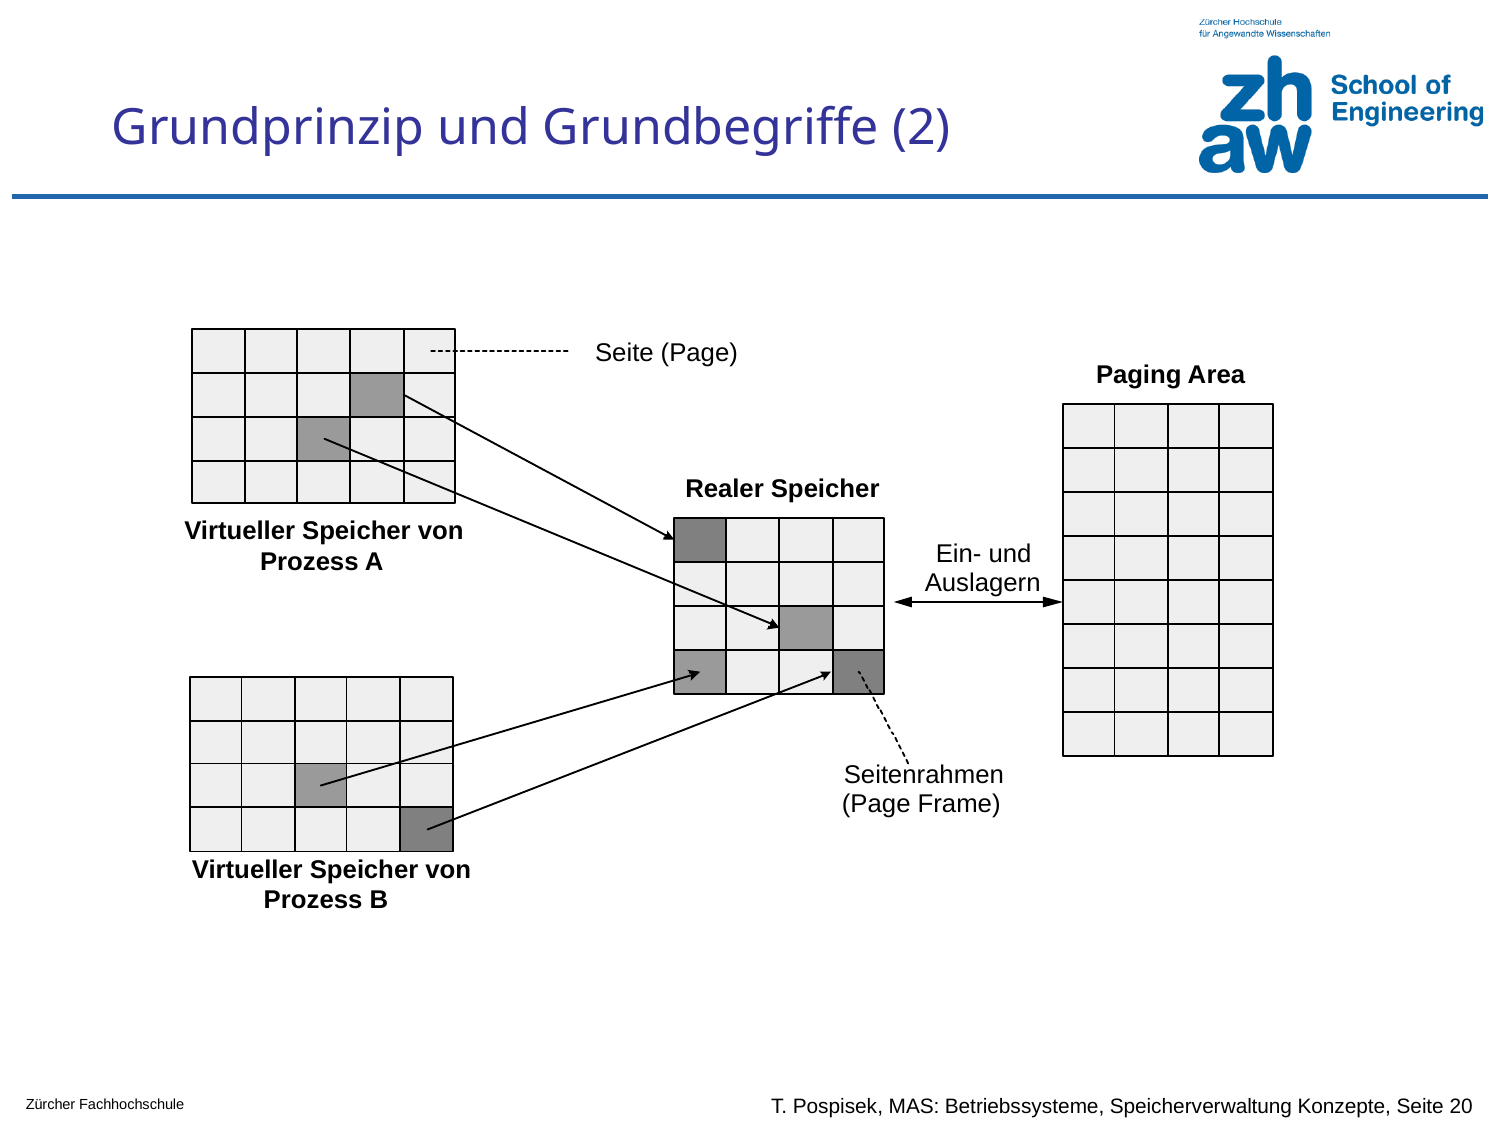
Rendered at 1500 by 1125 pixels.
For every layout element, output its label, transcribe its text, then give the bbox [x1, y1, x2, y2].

title Grundprinzip und Grundbegriffe (2) [96, 50, 1375, 163]
picture [1199, 19, 1483, 173]
picture [145, 324, 1351, 923]
